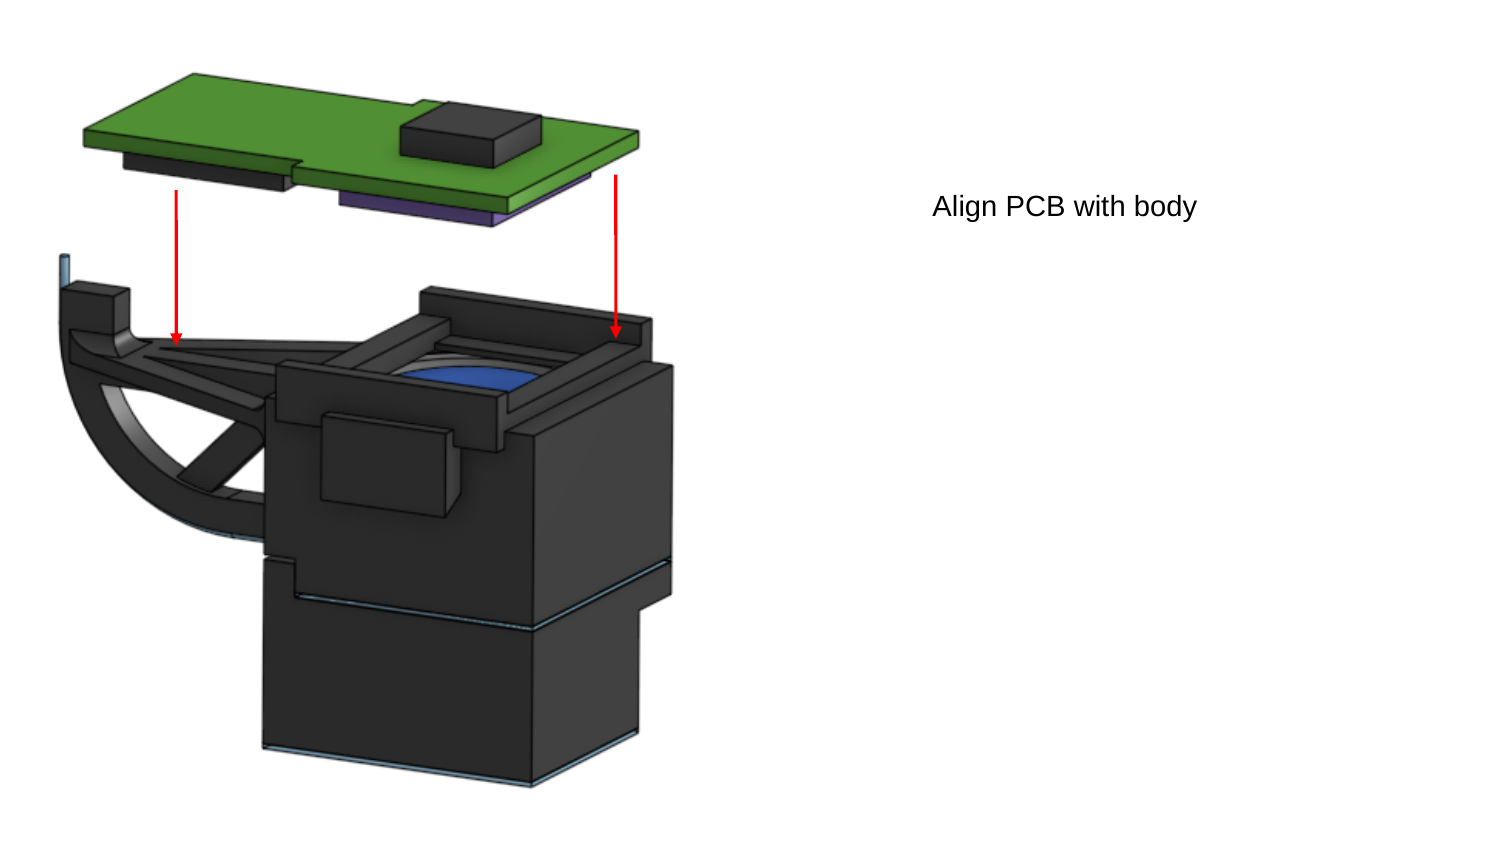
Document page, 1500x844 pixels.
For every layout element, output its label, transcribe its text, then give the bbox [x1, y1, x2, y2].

picture [24, 24, 721, 819]
text_box Align PCB with body [917, 172, 1366, 238]
